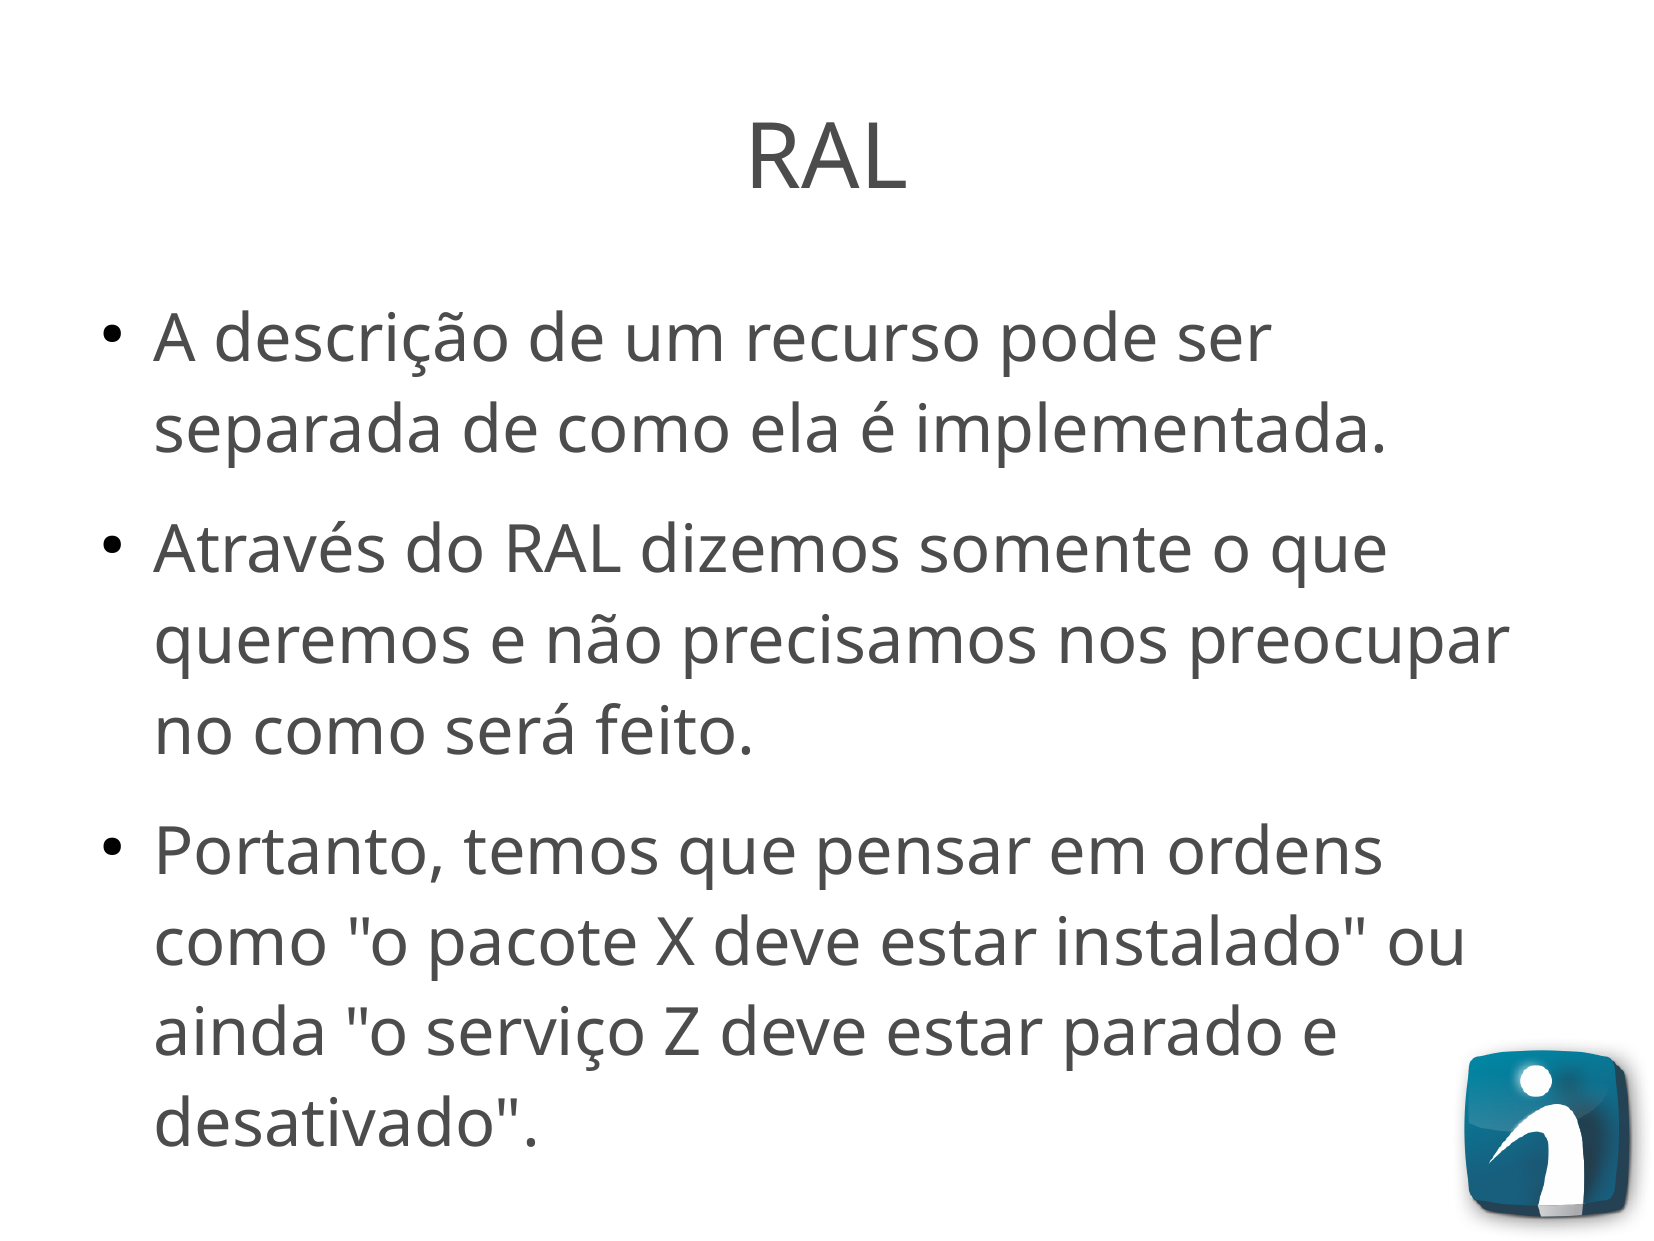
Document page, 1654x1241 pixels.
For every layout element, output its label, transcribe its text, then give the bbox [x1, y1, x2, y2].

list A descrição de um recurso pode ser separada de como ela é implementada. Através do RAL dizemos somente o que queremos e não precisamos nos preocupar no como será feito. Portanto, temos que pensar em ordens como "o pacote X deve estar instalado" ou ainda "o serviço Z deve estar parado e desativado". [82, 290, 1571, 1010]
title RAL [82, 49, 1571, 257]
picture [1447, 1035, 1654, 1241]
